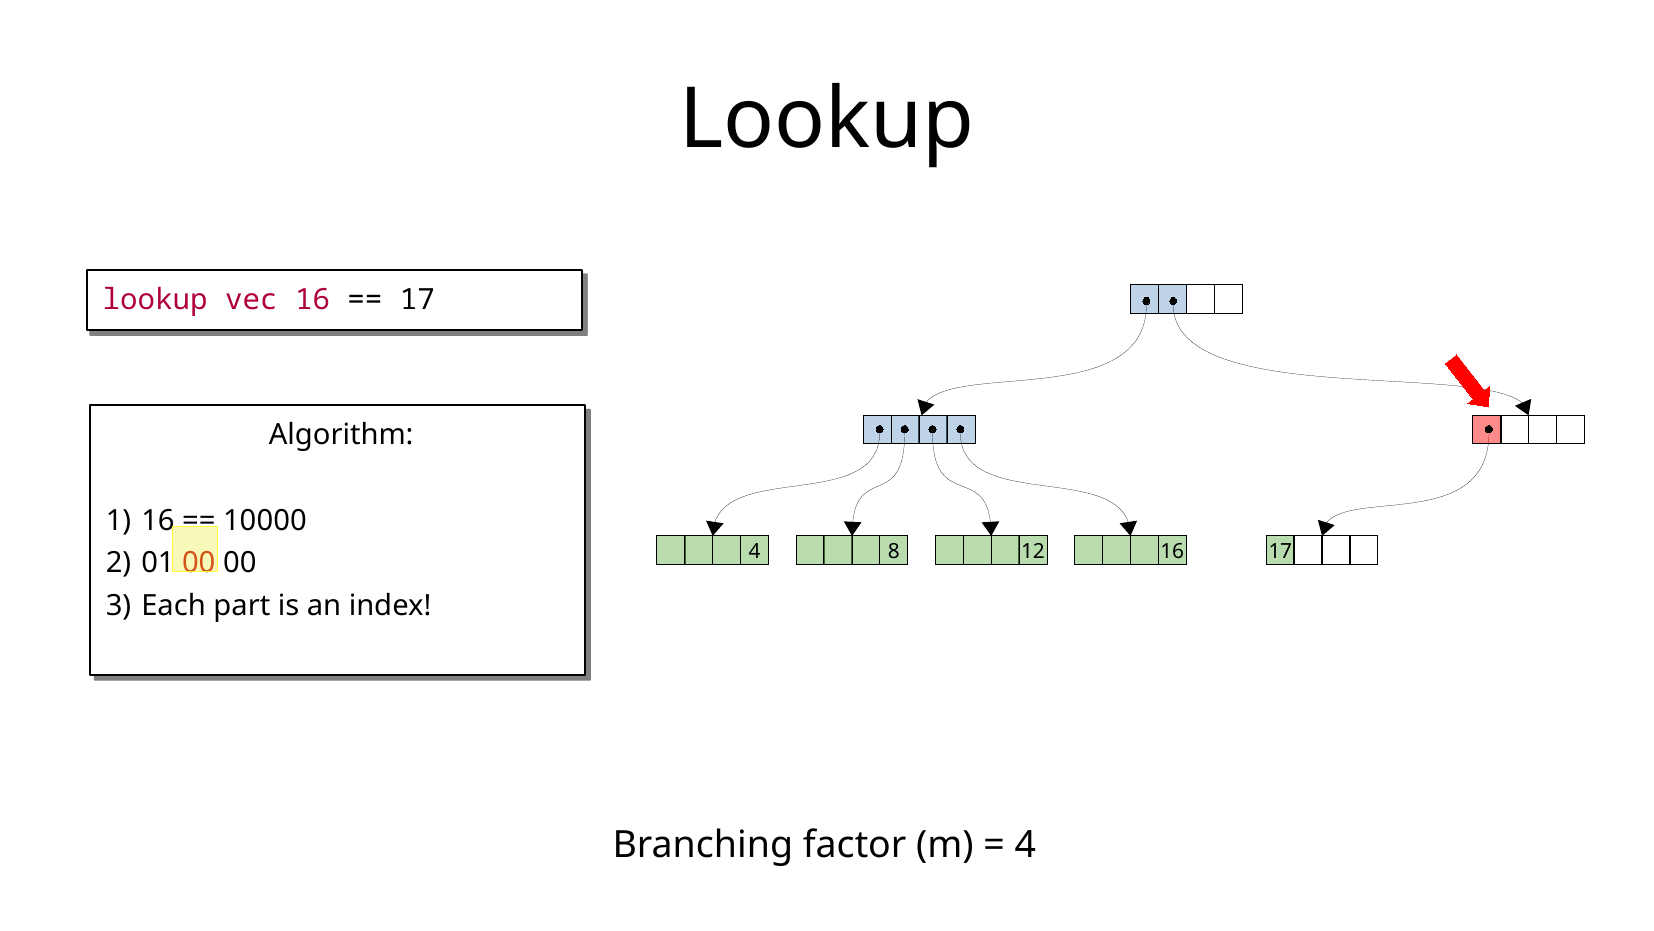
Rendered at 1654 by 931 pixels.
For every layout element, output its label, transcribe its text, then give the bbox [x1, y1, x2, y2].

text_box lookup vec 16 == 17 [86, 270, 582, 331]
text_box 16 [1159, 535, 1187, 565]
text_box [656, 535, 741, 565]
text_box 12 [1020, 535, 1048, 565]
text_box [172, 526, 218, 572]
text_box 4 [741, 535, 769, 565]
text_box [796, 535, 880, 565]
text_box [1130, 284, 1187, 314]
text_box 8 [880, 535, 908, 565]
text_box Branching factor (m) = 4 [597, 810, 1057, 886]
text_box [863, 415, 976, 444]
text_box [1074, 535, 1159, 565]
text_box Algorithm: 16 == 10000 01 00 00 Each part is an index! [90, 405, 586, 663]
text_box [1445, 354, 1490, 407]
text_box [935, 535, 1020, 565]
text_box 17 [1266, 535, 1293, 565]
title Lookup [82, 37, 1571, 193]
text_box [1472, 415, 1500, 444]
